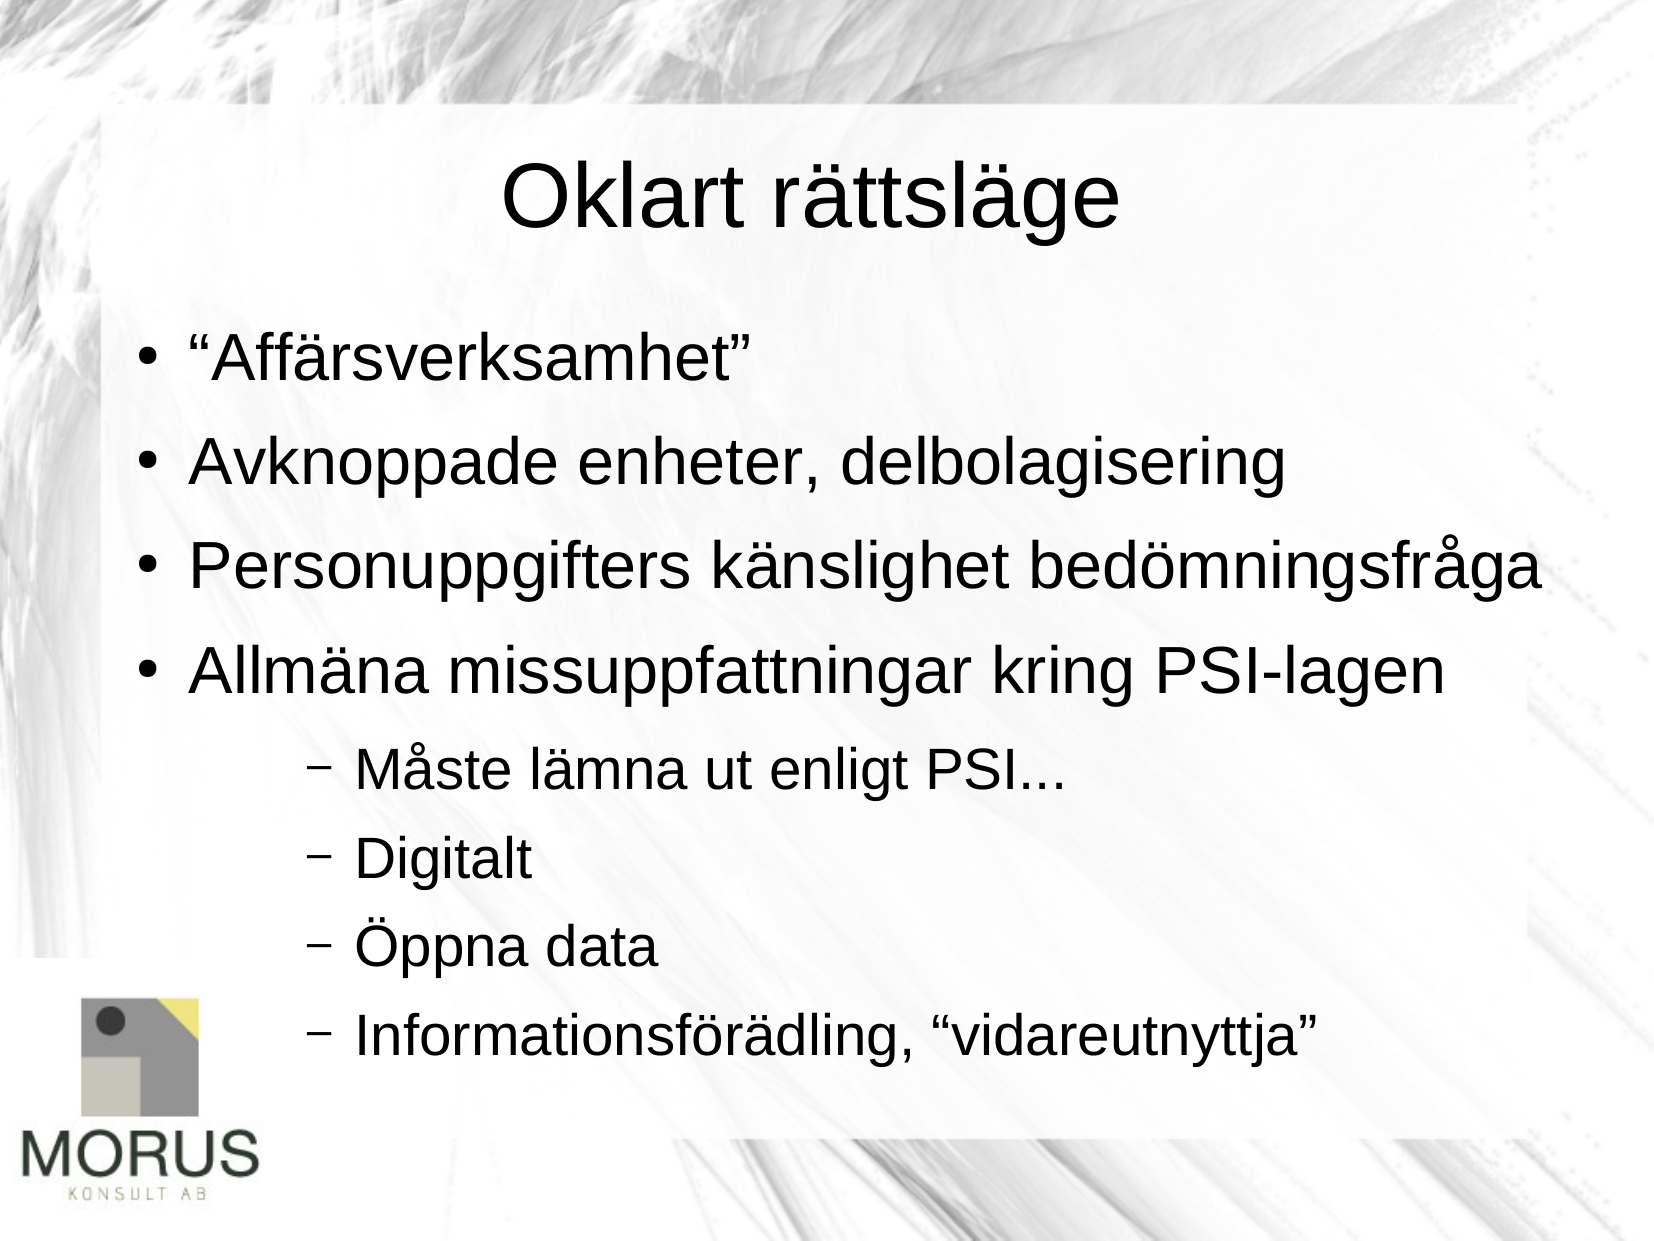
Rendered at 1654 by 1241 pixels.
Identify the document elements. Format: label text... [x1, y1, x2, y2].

picture [0, 0, 1654, 1241]
list “Affärsverksamhet” Avknoppade enheter, delbolagisering Personuppgifters känslighet bedömningsfråga Allmäna missuppfattningar kring PSI-lagen Måste lämna ut enligt PSI... Digitalt Öppna data Informationsförädling, “vidareutnyttja” [118, 319, 1571, 1167]
title Oklart rättsläge [118, 112, 1506, 281]
